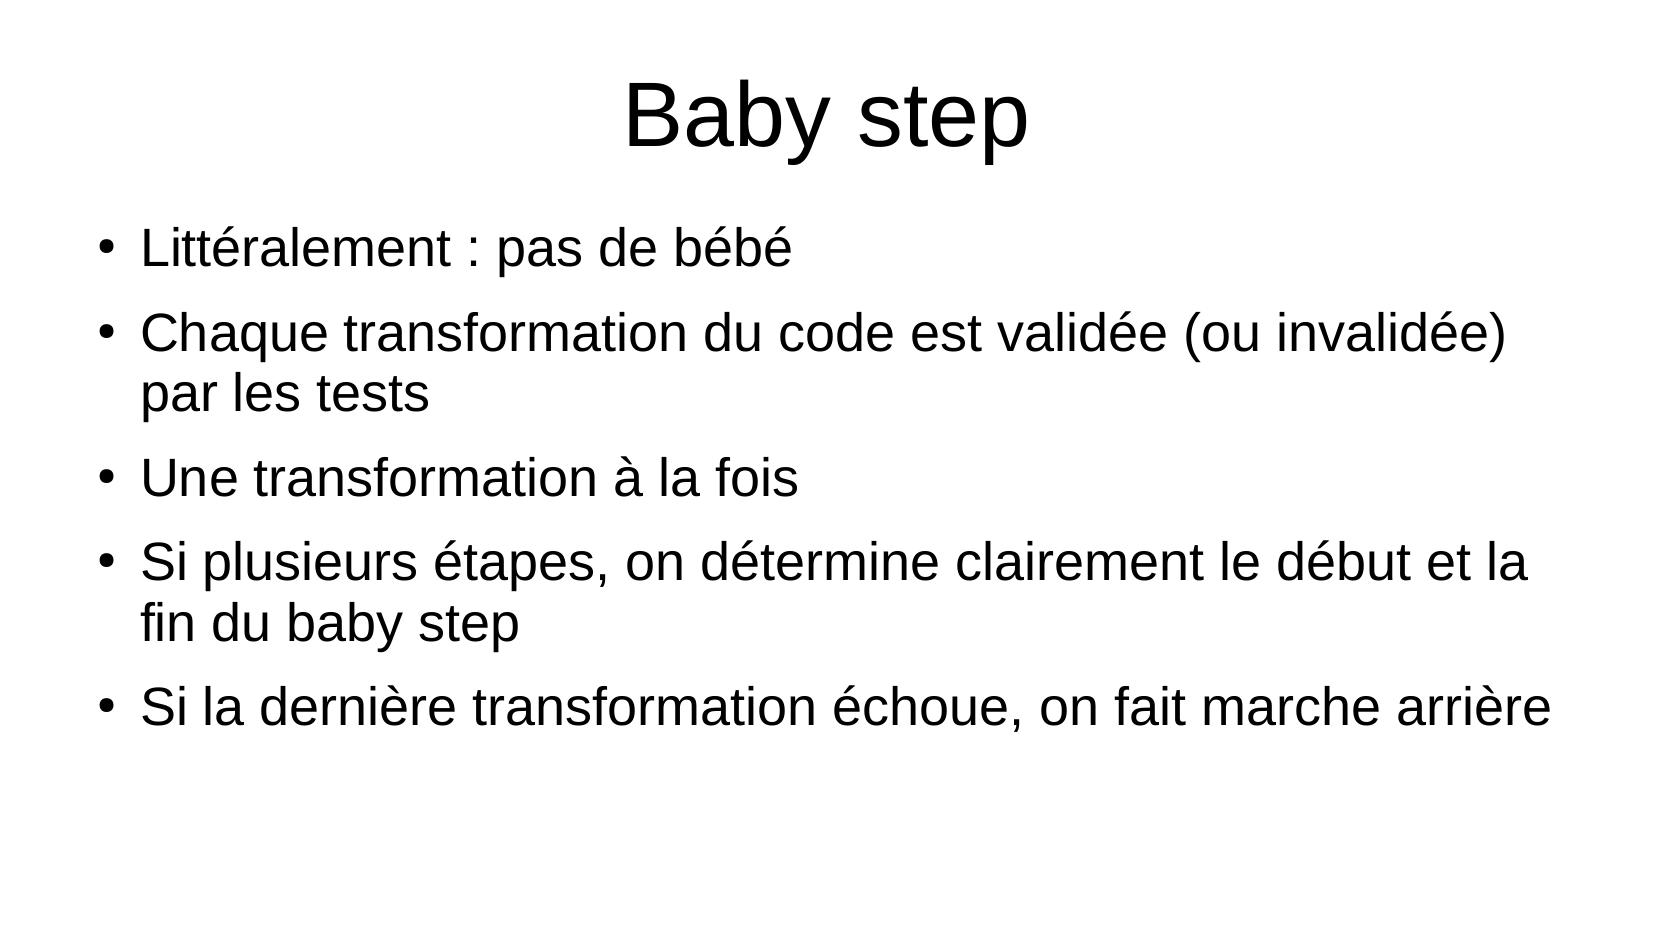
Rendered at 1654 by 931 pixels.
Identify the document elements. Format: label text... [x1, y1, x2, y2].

title Baby step [82, 37, 1571, 193]
list Littéralement : pas de bébé Chaque transformation du code est validée (ou invalidée) par les tests Une transformation à la fois Si plusieurs étapes, on détermine clairement le début et la fin du baby step Si la dernière transformation échoue, on fait marche arrière [82, 217, 1571, 758]
